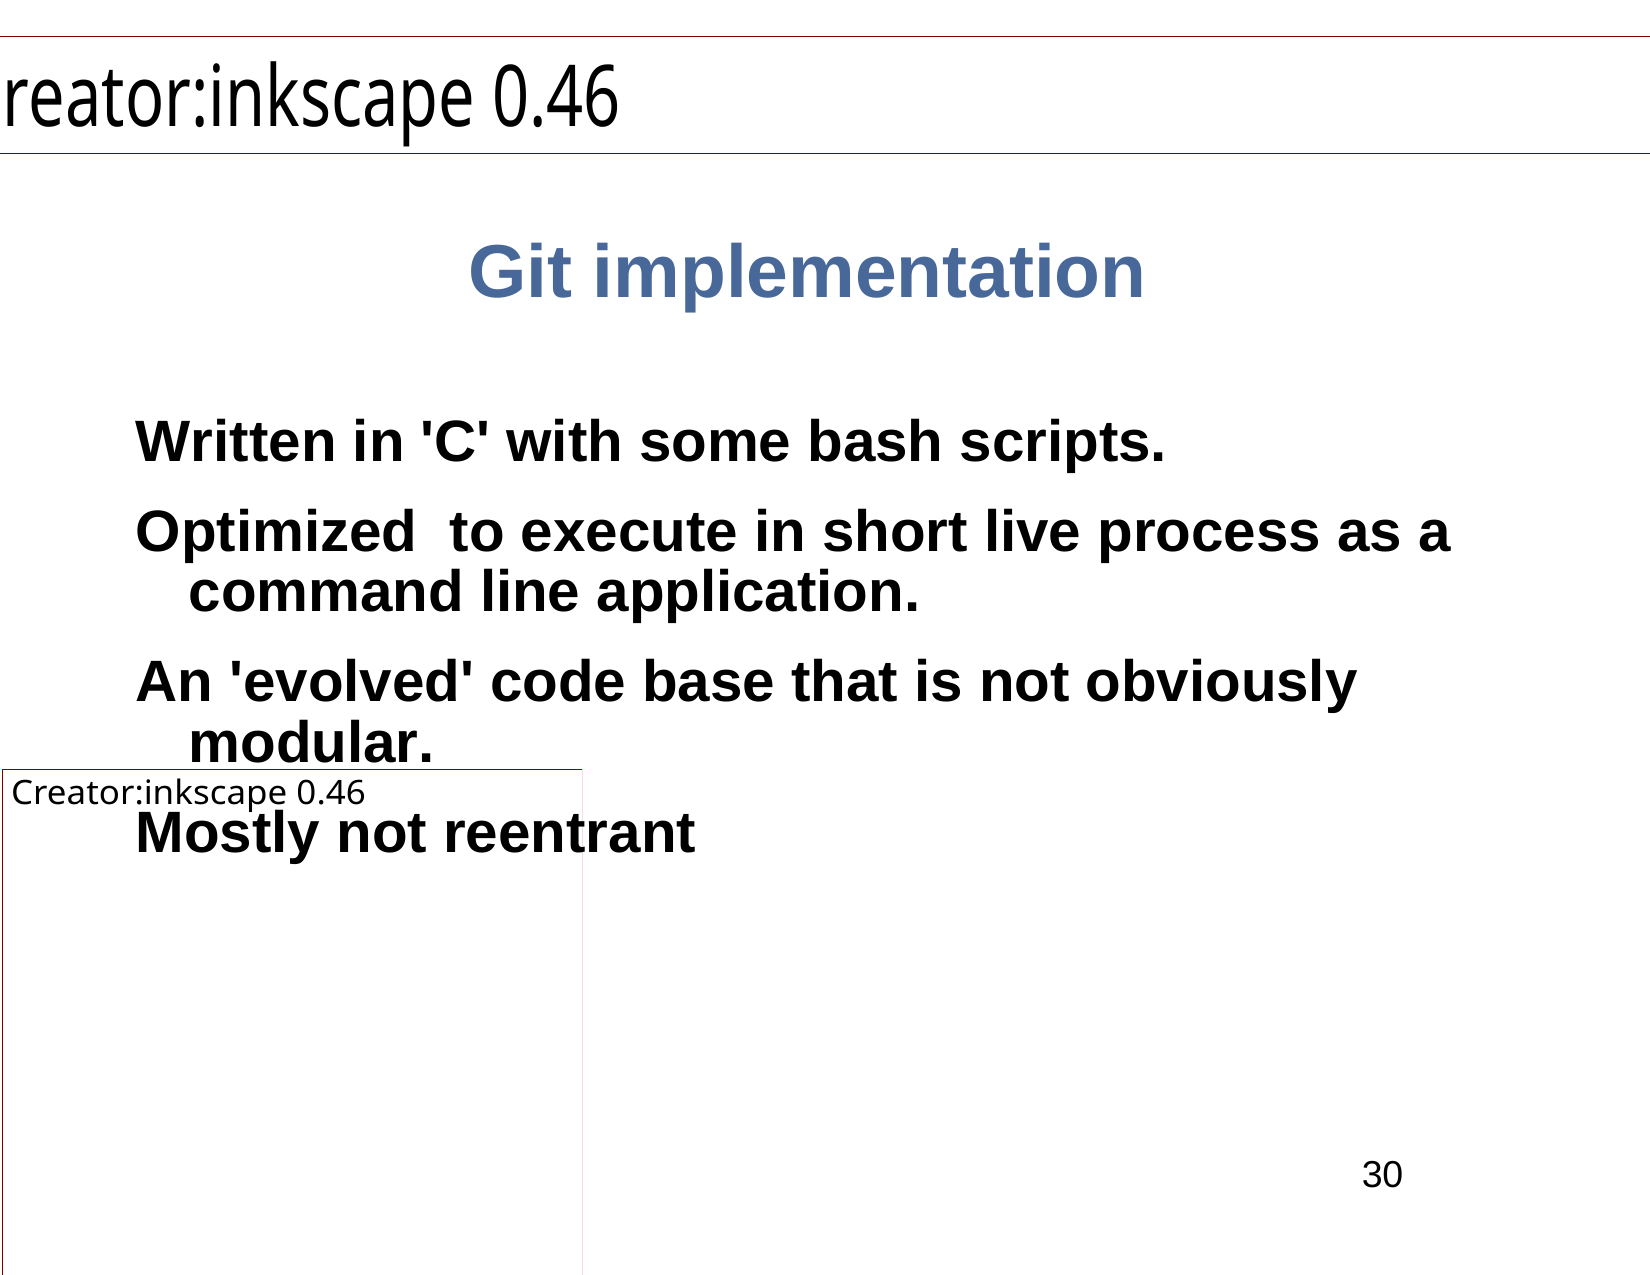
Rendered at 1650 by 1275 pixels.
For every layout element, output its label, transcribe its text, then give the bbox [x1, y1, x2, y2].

list Written in 'C' with some bash scripts. Optimized to execute in short live process as a command line application. An 'evolved' code base that is not obviously modular. Mostly not reentrant [118, 413, 1498, 1126]
title Git implementation [118, 177, 1498, 371]
